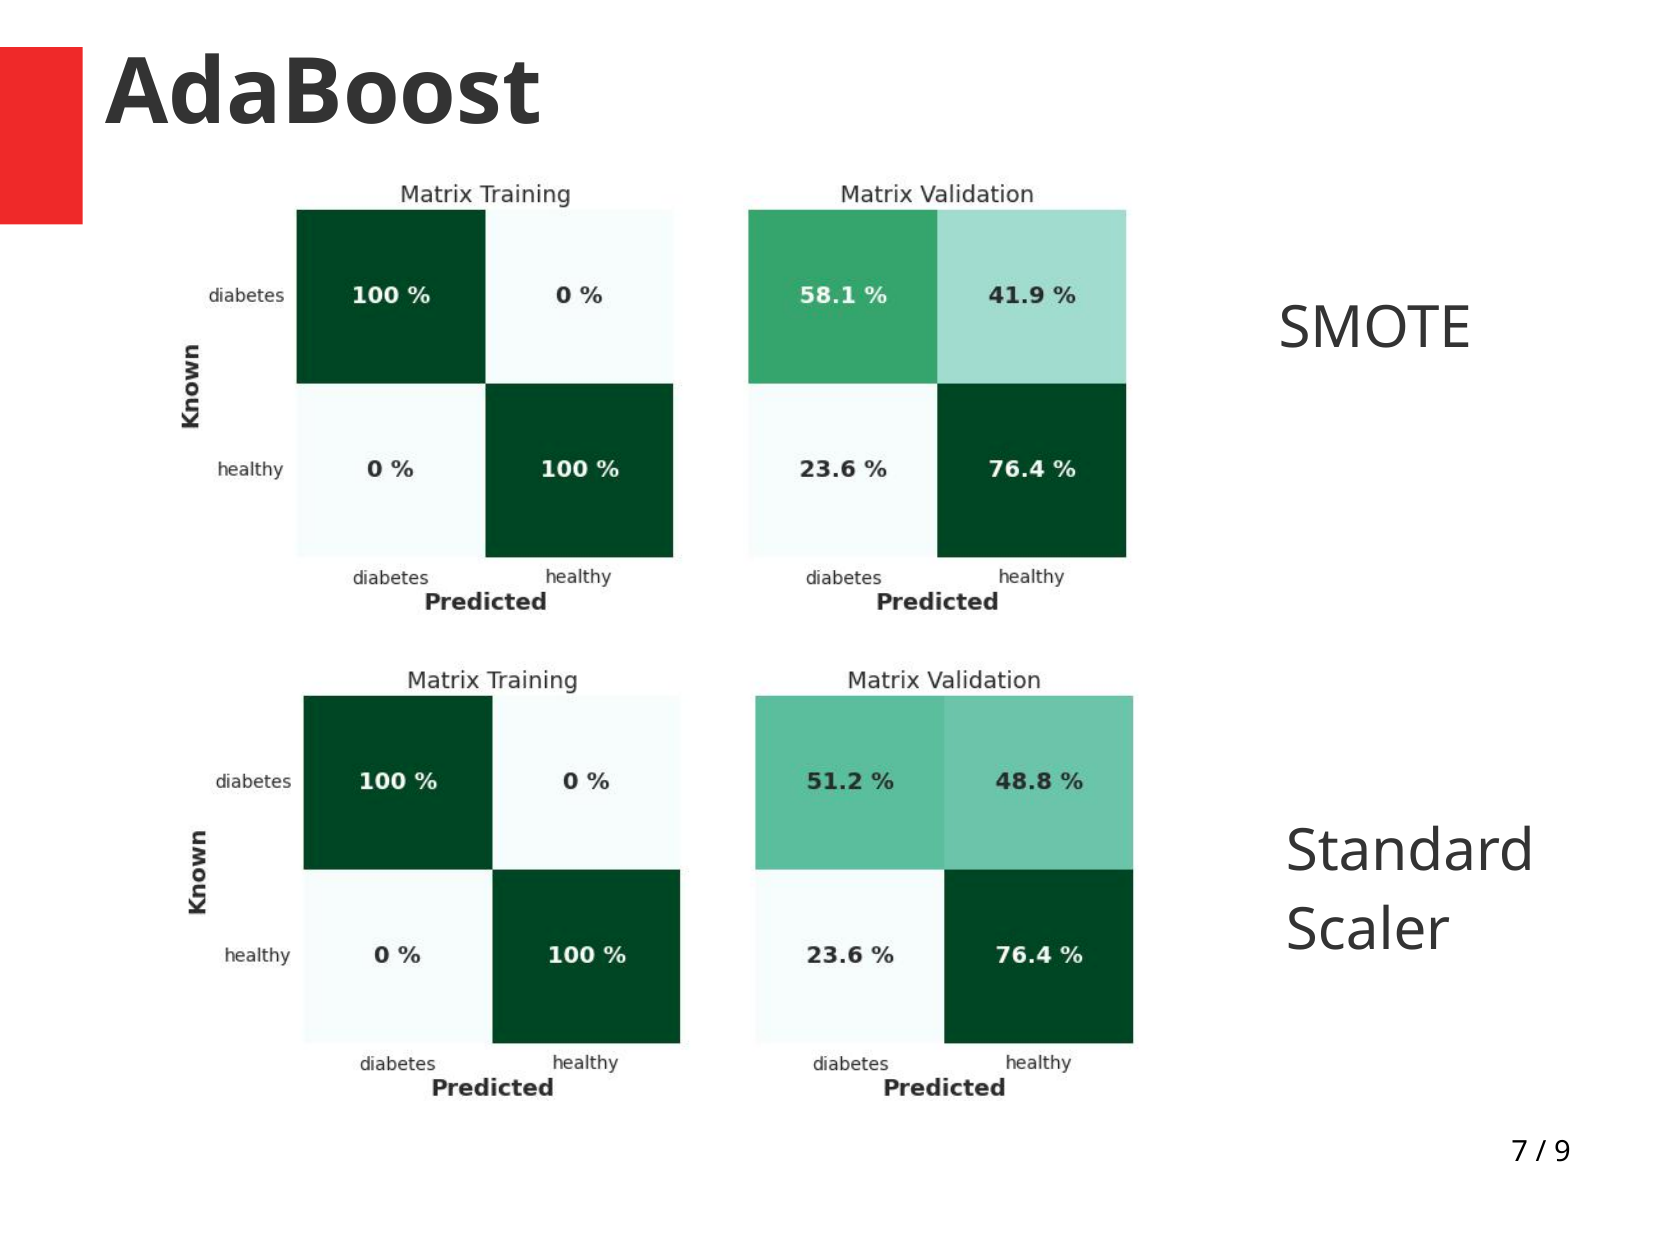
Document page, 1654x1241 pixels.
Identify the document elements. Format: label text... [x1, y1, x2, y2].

title AdaBoost [105, 0, 1558, 193]
list SMOTE [1207, 285, 1621, 452]
picture [182, 653, 1157, 1101]
picture [90, 155, 1140, 616]
list Standard Scaler [1215, 808, 1628, 976]
